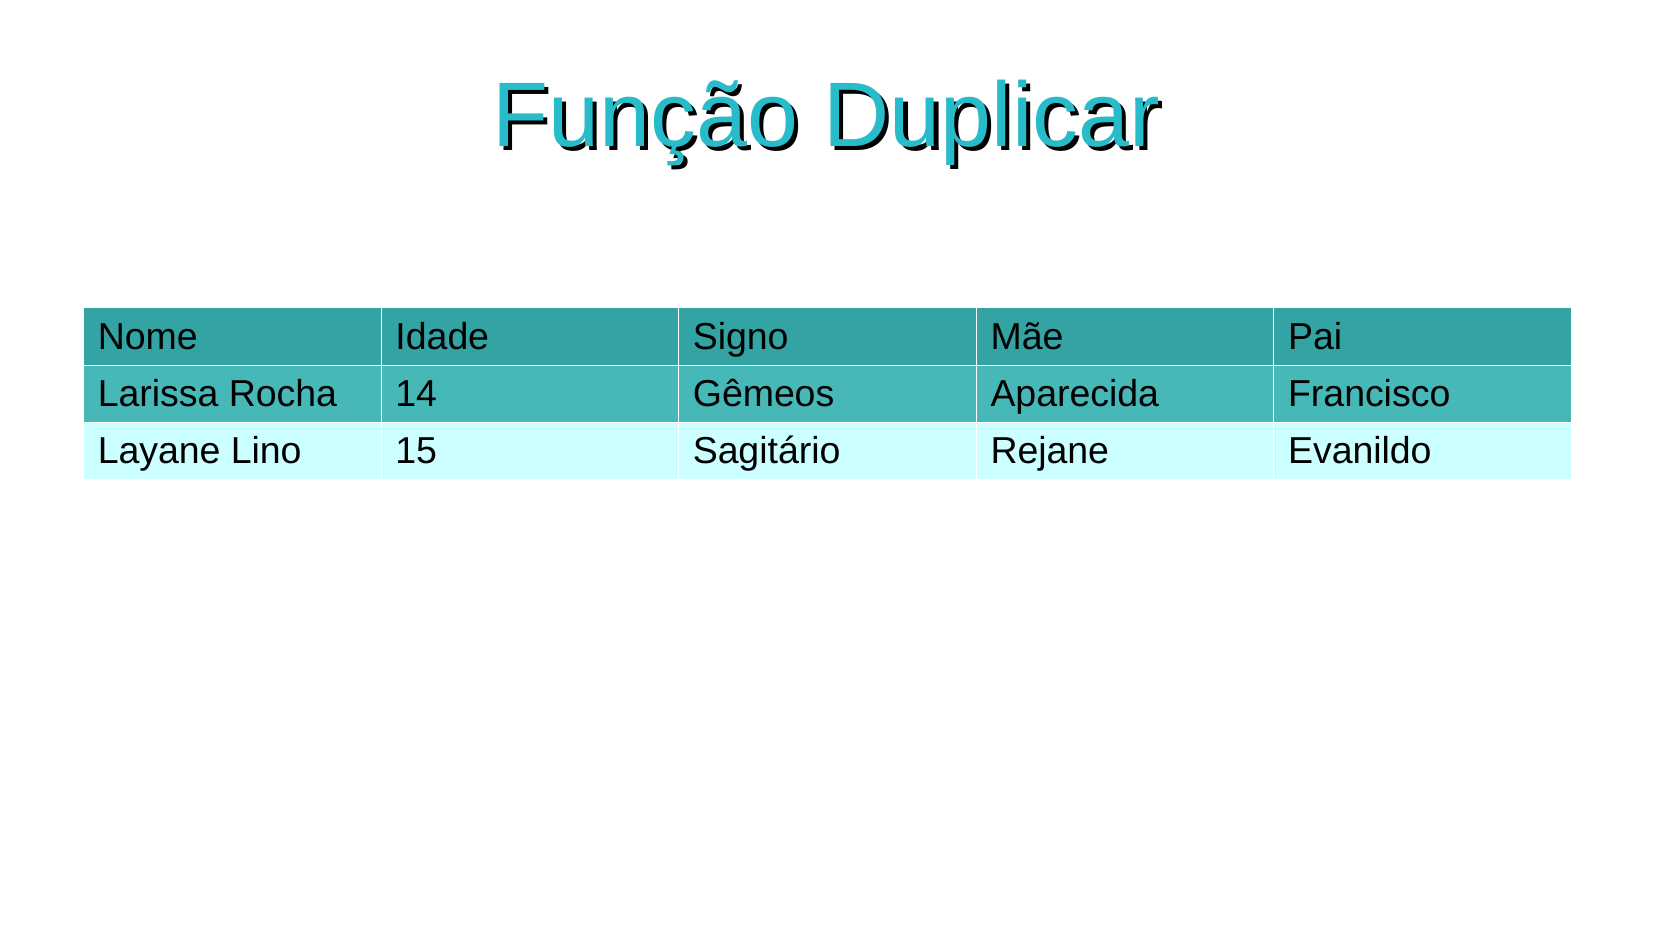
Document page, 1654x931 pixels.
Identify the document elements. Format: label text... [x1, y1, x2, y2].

table_cell Layane Lino [84, 423, 381, 479]
table_cell Evanildo [1274, 423, 1571, 479]
table_cell Sagitário [679, 423, 976, 479]
table_cell Larissa Rocha [84, 366, 381, 422]
table_cell Francisco [1274, 366, 1571, 422]
table_cell 14 [382, 366, 678, 422]
table_cell Gêmeos [679, 366, 976, 422]
table_header Nome [84, 308, 381, 365]
table_header Idade [382, 308, 678, 365]
table_header Mãe [977, 308, 1273, 365]
table_header Signo [679, 308, 976, 365]
table_cell 15 [382, 423, 678, 479]
table_cell Aparecida [977, 366, 1273, 422]
table_cell Rejane [977, 423, 1273, 479]
title Função Duplicar [82, 37, 1571, 193]
table_header Pai [1274, 308, 1571, 365]
